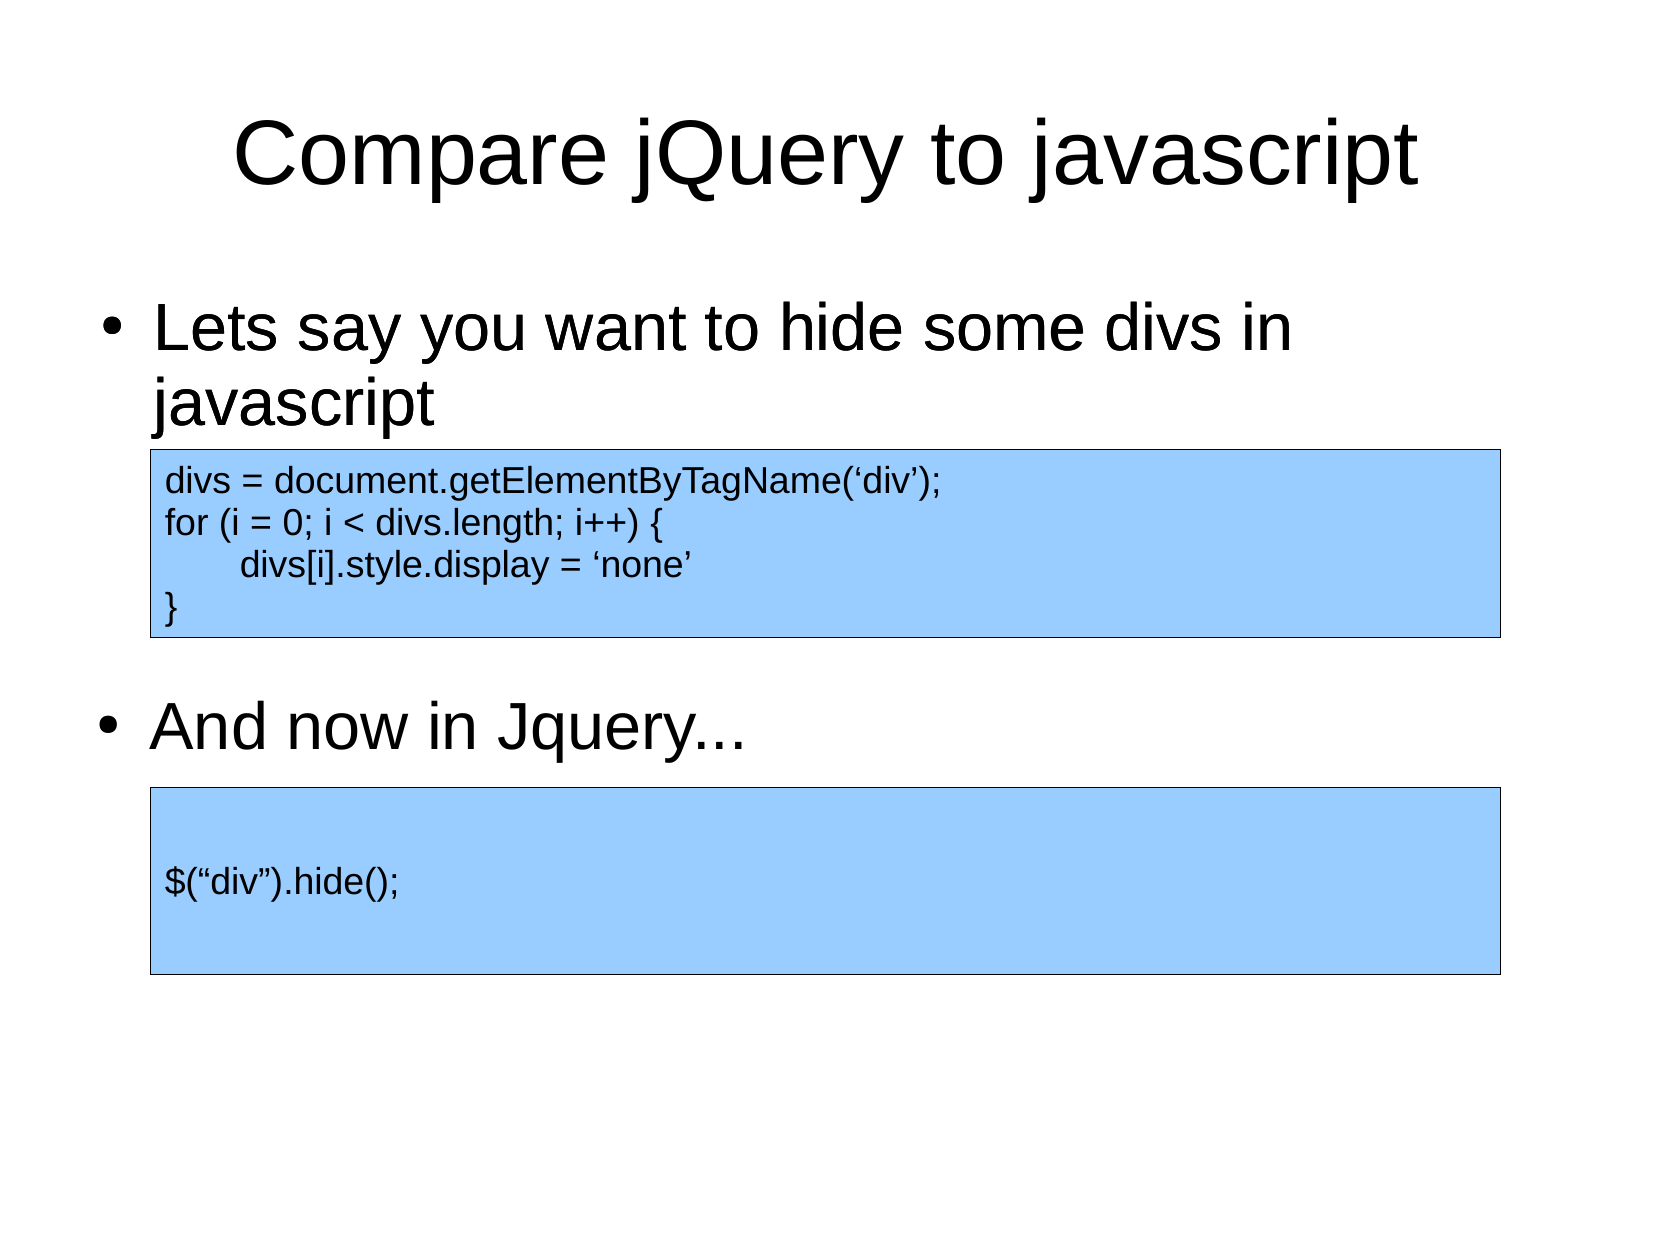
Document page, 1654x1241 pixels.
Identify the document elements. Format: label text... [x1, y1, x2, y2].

text_box $(“div”).hide(); [150, 787, 1501, 975]
list Lets say you want to hide some divs in javascript [82, 290, 1571, 601]
text_box divs = document.getElementByTagName(‘div’); for (i = 0; i < divs.length; i++) { divs[i].style.display = ‘none’ } [150, 601, 1501, 638]
title Compare jQuery to javascript [82, 49, 1571, 257]
list And now in Jquery... [78, 688, 1567, 999]
